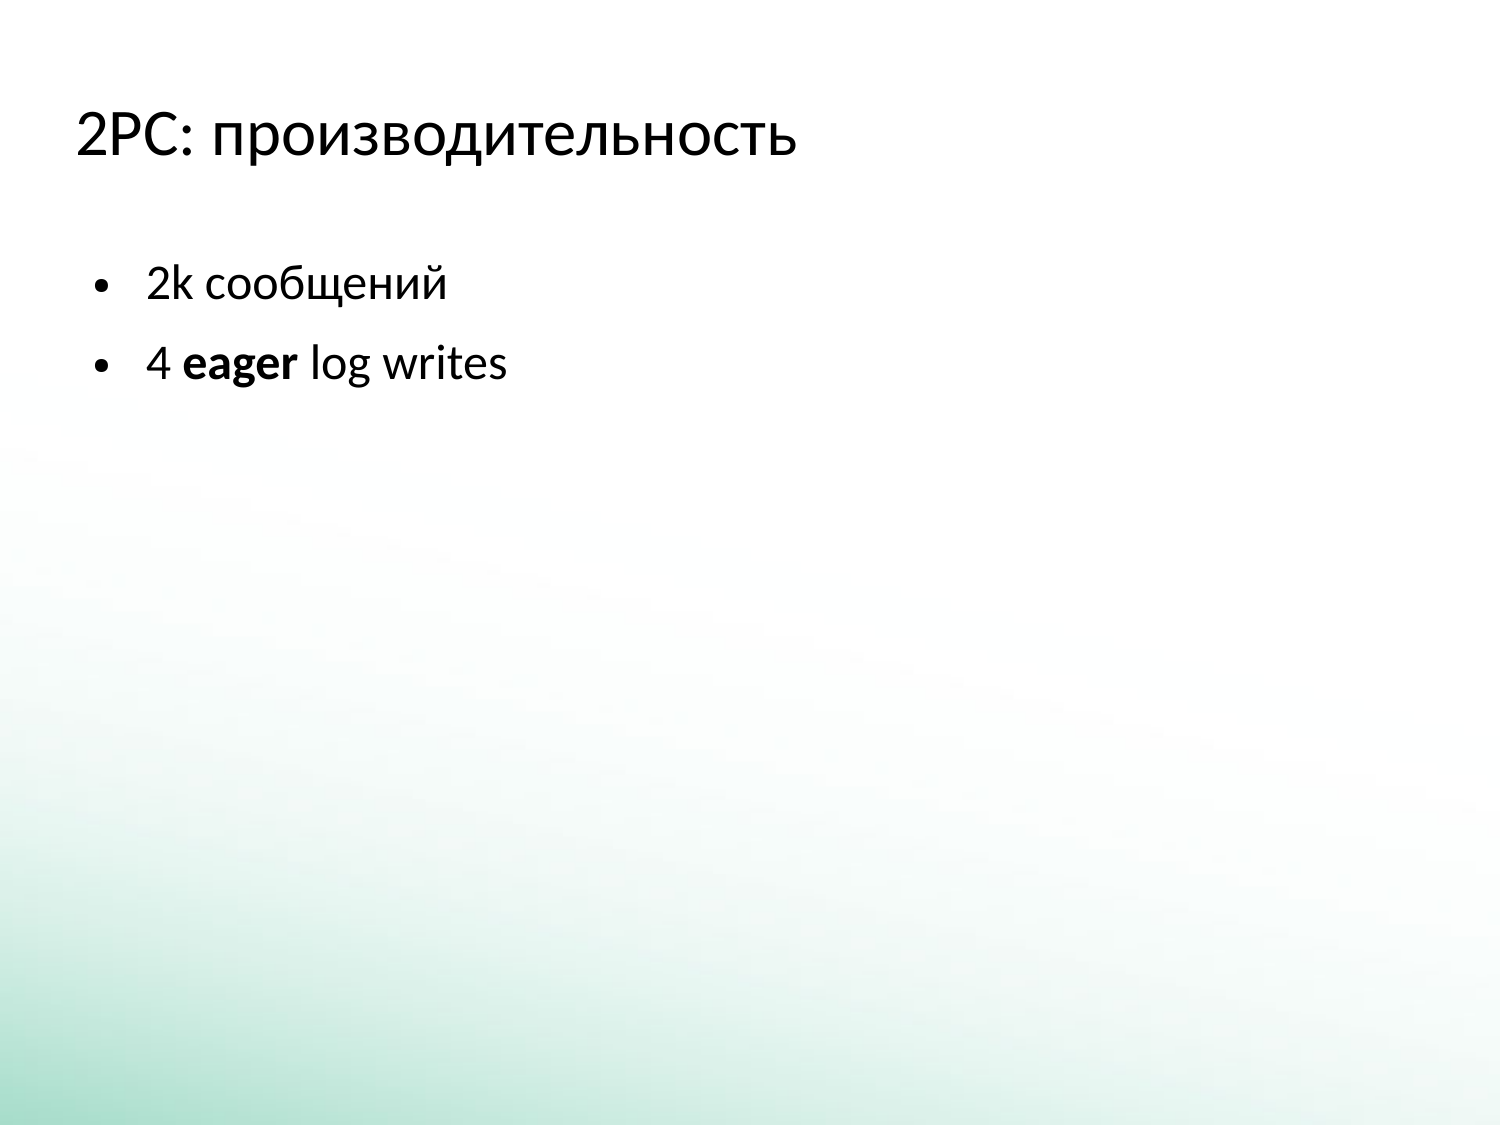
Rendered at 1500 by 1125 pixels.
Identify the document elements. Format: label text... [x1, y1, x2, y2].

picture [0, 0, 1500, 1125]
title 2PC: производительность [75, 45, 1425, 233]
list 2k сообщений 4 eager log writes [75, 262, 1425, 1005]
